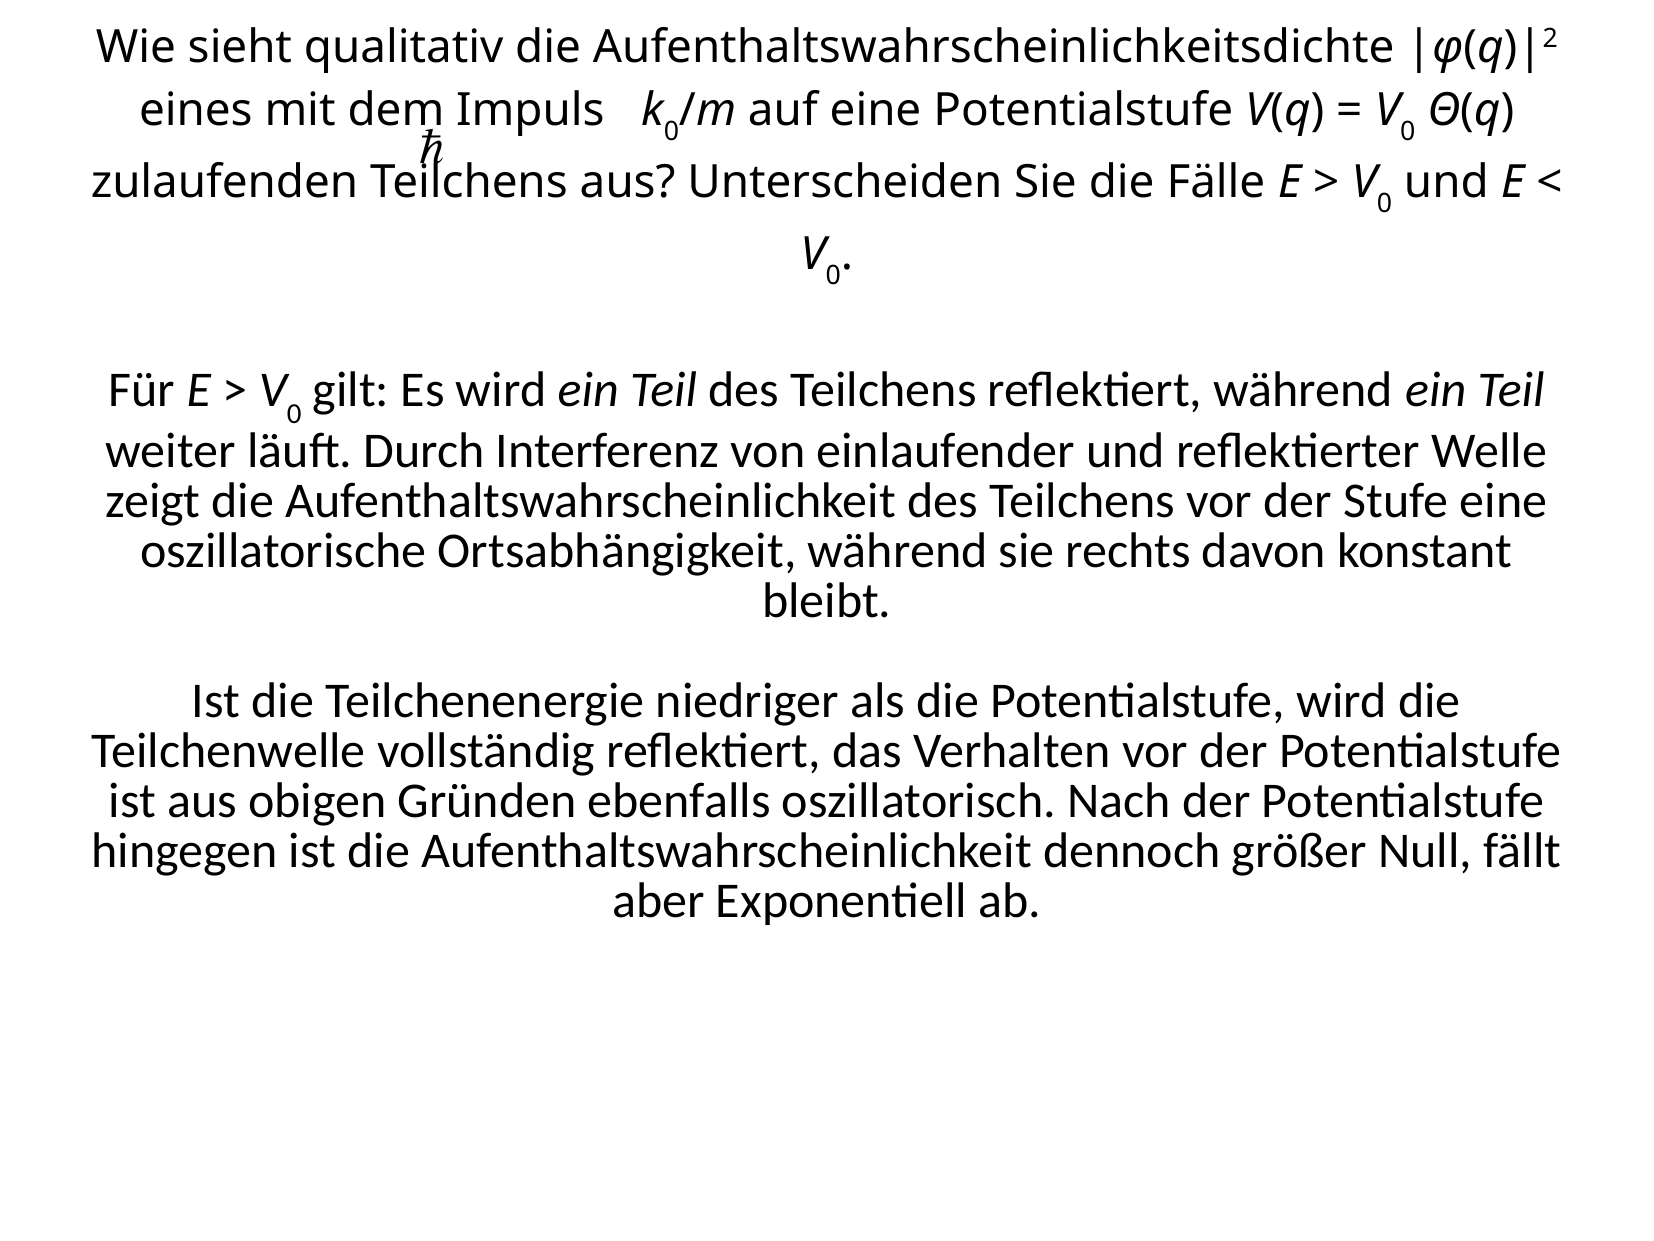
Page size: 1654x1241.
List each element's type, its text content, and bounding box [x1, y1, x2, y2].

chart [411, 122, 451, 173]
title Wie sieht qualitativ die Aufenthaltswahrscheinlichkeitsdichte |φ(q)|2 eines mit dem Impuls k0/m auf eine Potentialstufe V(q) = V0 Θ(q) zulaufenden Teilchens aus? Unterscheiden Sie die Fälle E > V0 und E < V0. [82, 49, 1571, 257]
subtitle Für E > V0 gilt: Es wird ein Teil des Teilchens reflektiert, während ein Teil weiter läuft. Durch Interferenz von einlaufender und reflektierter Welle zeigt die Aufenthaltswahrscheinlichkeit des Teilchens vor der Stufe eine oszillatorische Ortsabhängigkeit, während sie rechts davon konstant bleibt. Ist die Teilchenenergie niedriger als die Potentialstufe, wird die Teilchenwelle vollständig reflektiert, das Verhalten vor der Potentialstufe ist aus obigen Gründen ebenfalls oszillatorisch. Nach der Potentialstufe hingegen ist die Aufenthaltswahrscheinlichkeit dennoch größer Null, fällt aber Exponentiell ab. [82, 290, 1571, 1010]
